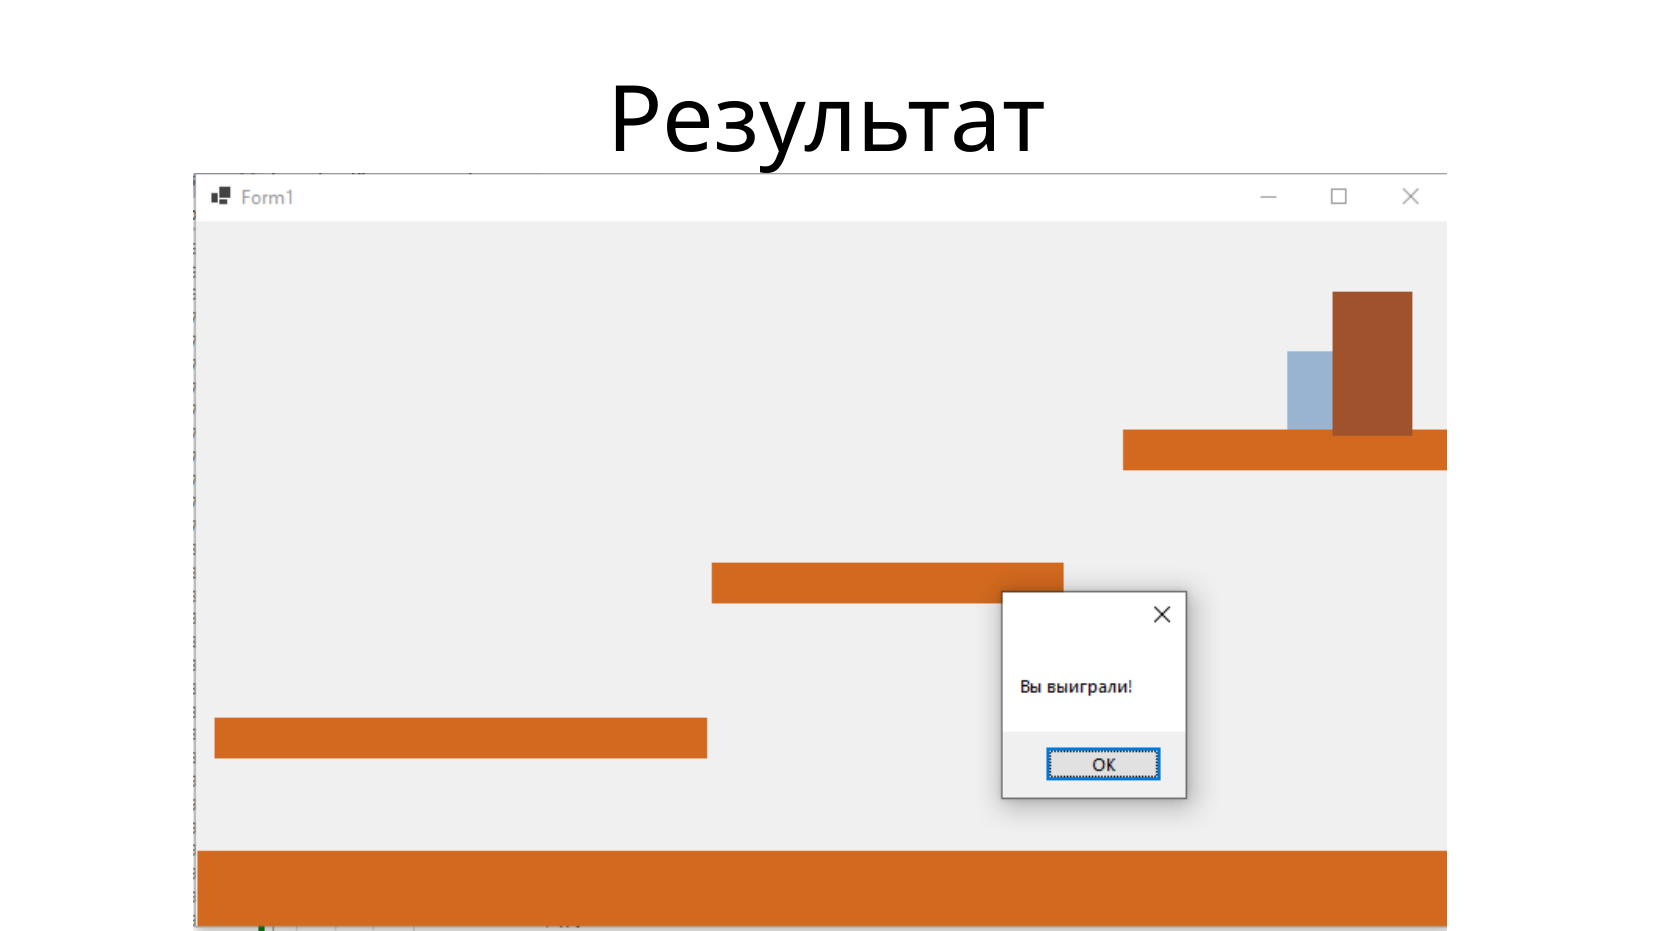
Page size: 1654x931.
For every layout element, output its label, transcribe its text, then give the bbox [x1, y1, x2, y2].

picture [193, 173, 1447, 931]
title Результат [82, 37, 1571, 193]
